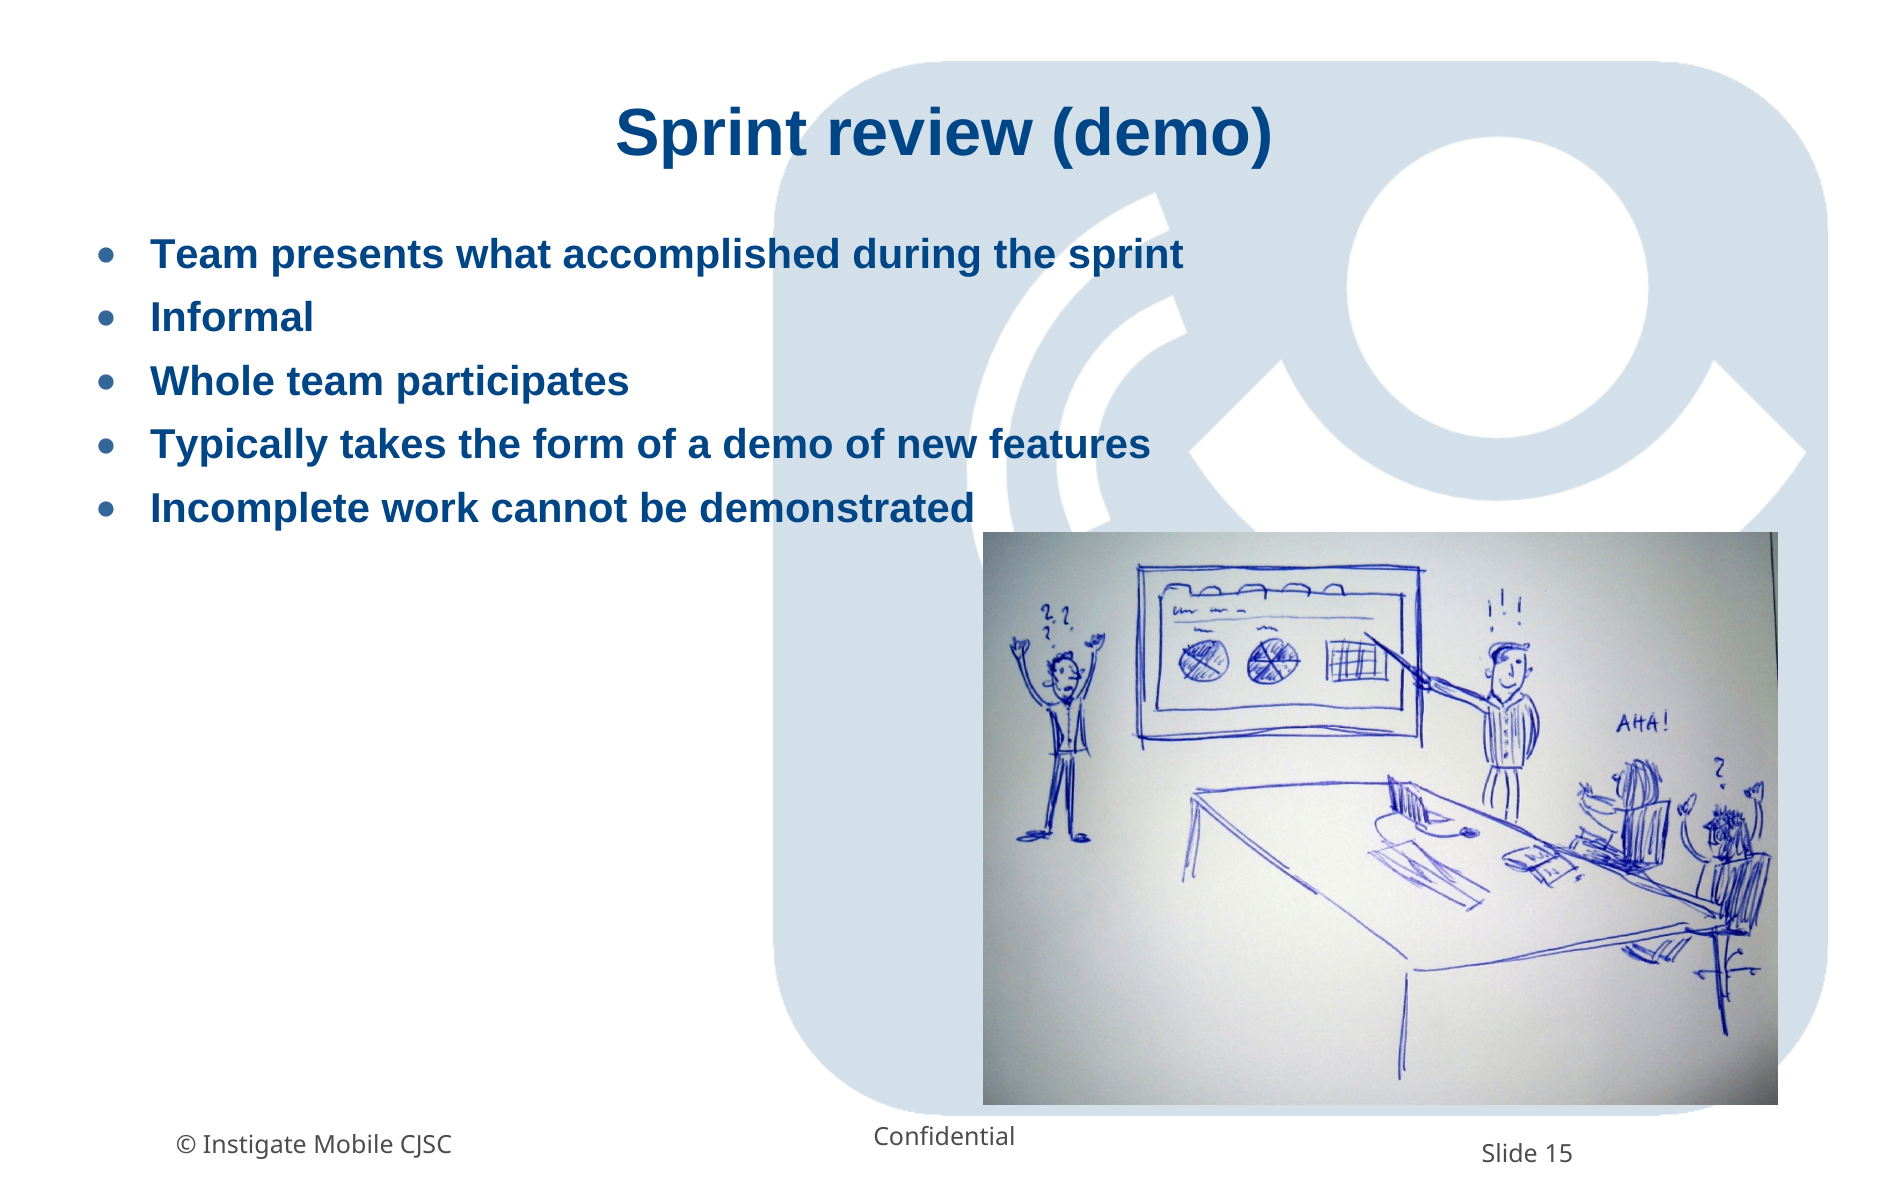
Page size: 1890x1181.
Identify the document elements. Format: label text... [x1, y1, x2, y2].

text_box Confidential [646, 1128, 1243, 1172]
text_box Team presents what accomplished during the sprint Informal Whole team participates Typically takes the form of a demo of new features Incomplete work cannot be demonstrated [95, 228, 1795, 914]
text_box Sprint review (demo) [96, 47, 1794, 217]
picture [773, 61, 1829, 1116]
